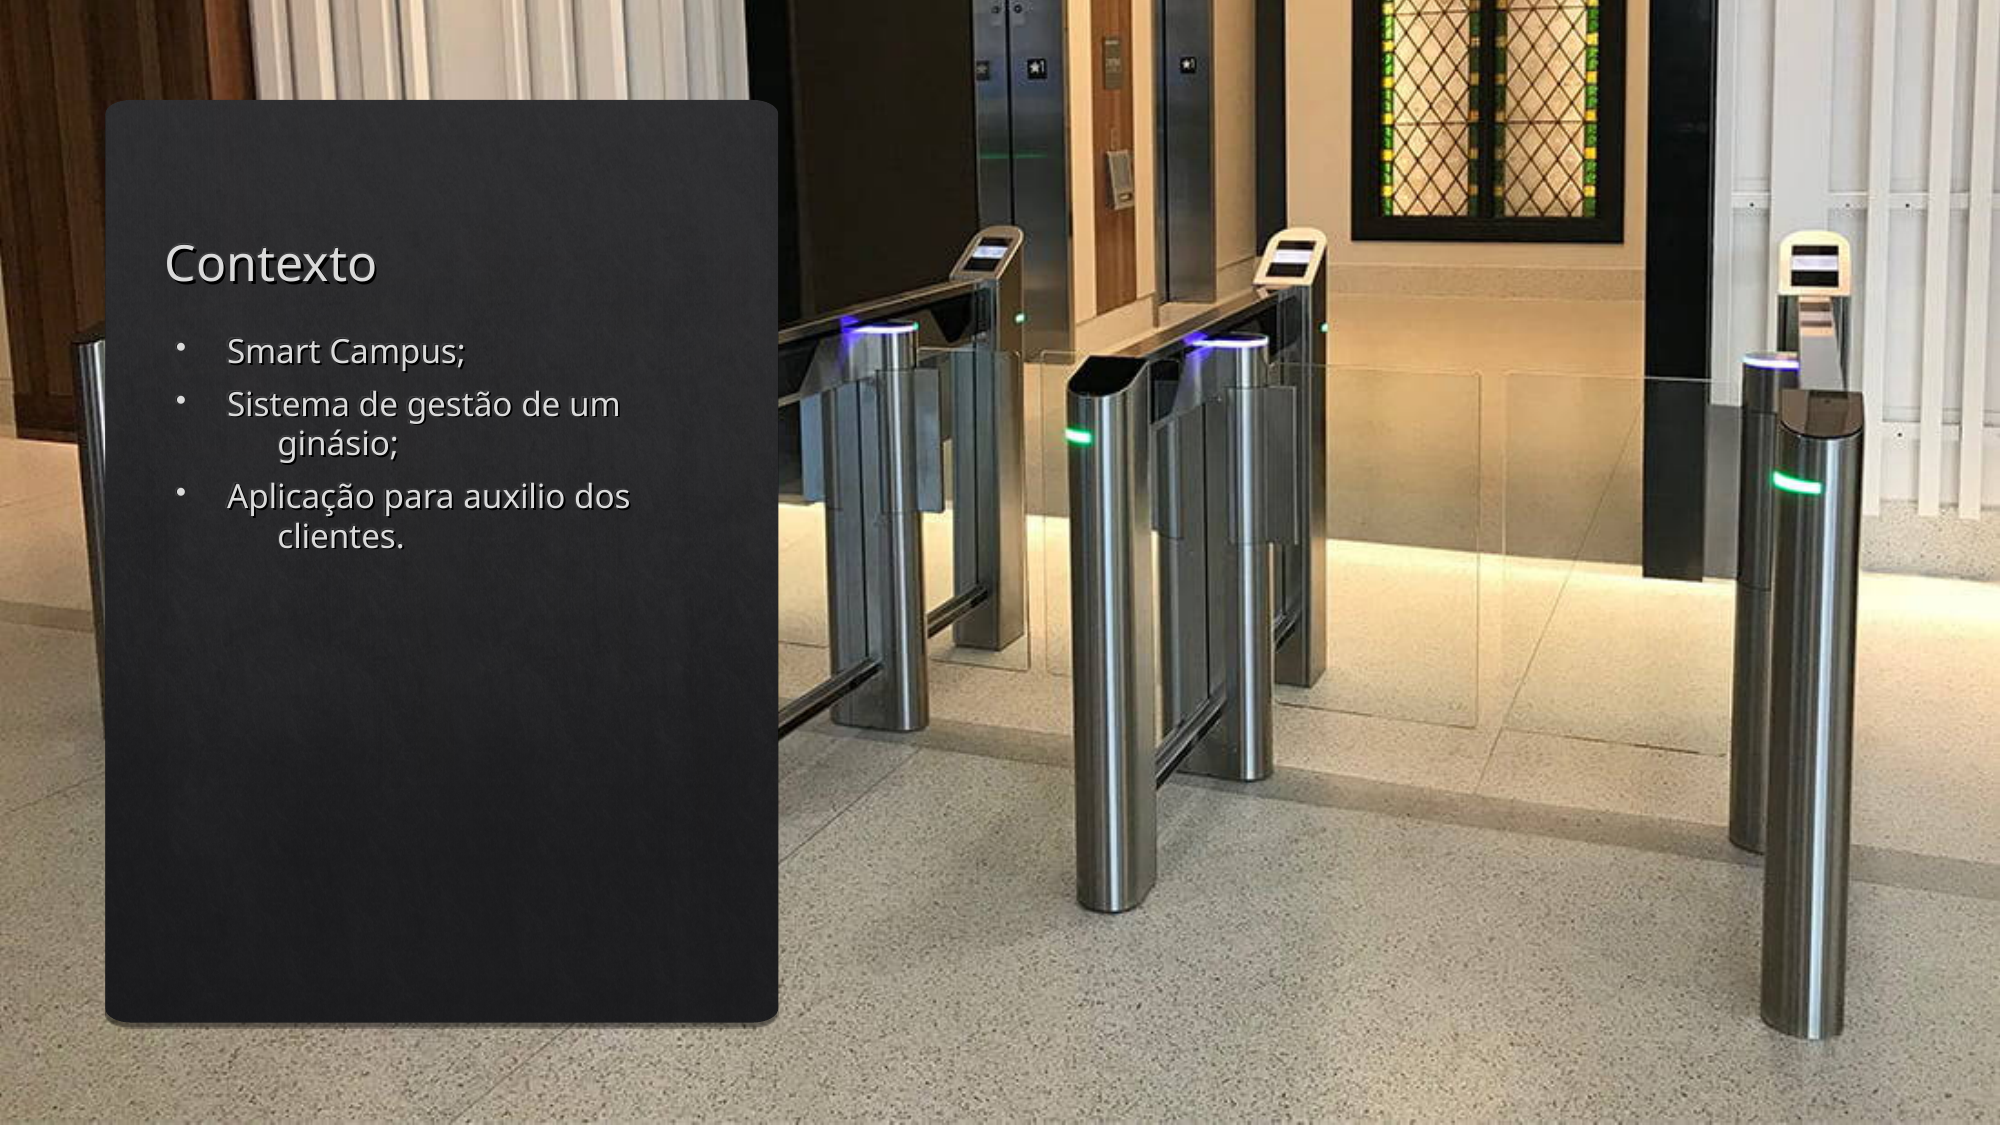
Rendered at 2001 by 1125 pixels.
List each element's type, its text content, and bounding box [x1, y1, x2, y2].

list Smart Campus; Sistema de gestão de um ginásio; Aplicação para auxilio dos clientes. [149, 322, 730, 927]
picture [0, 0, 2000, 1125]
text_box [105, 99, 779, 1023]
title Contexto [149, 138, 740, 300]
